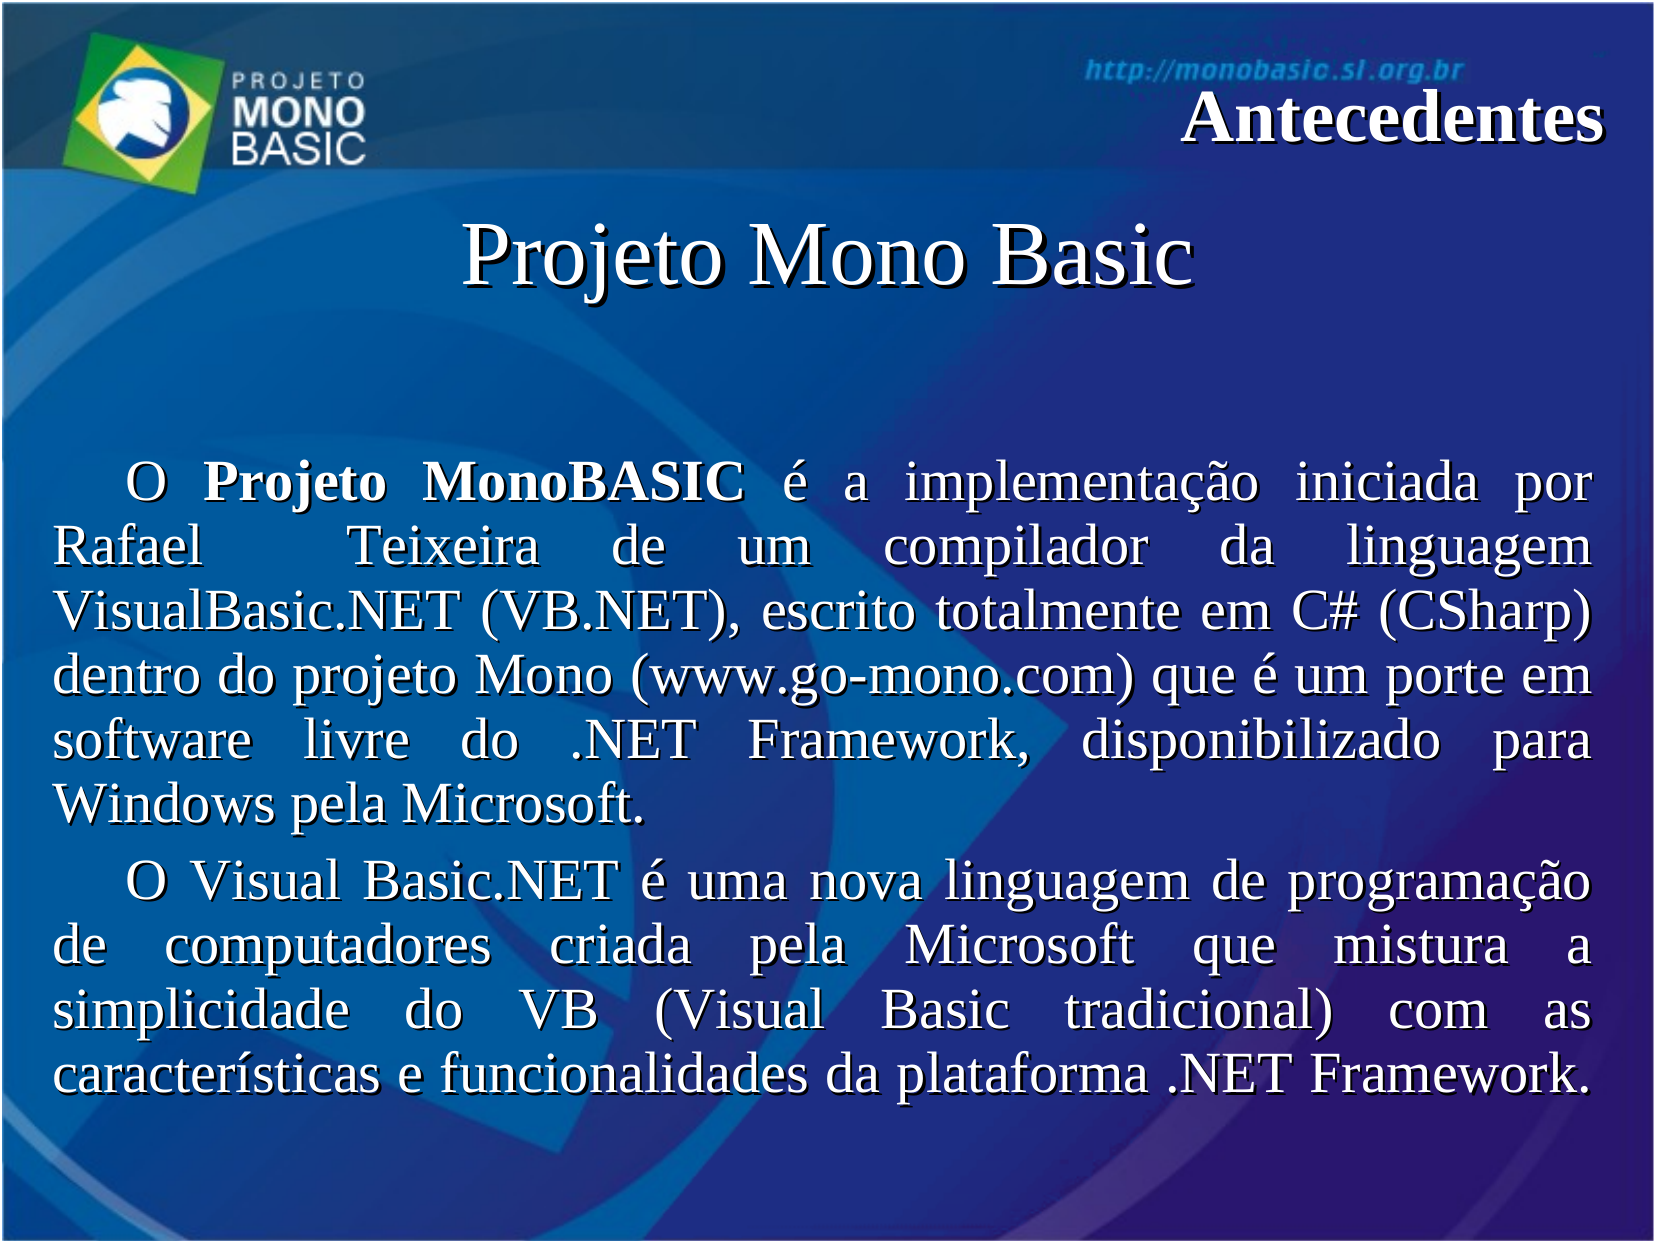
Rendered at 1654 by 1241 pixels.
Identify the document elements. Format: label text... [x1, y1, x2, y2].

title Projeto Mono Basic [121, 150, 1534, 292]
picture [2, 2, 1654, 1241]
title Antecedentes [222, 42, 1606, 190]
text_box O Projeto MonoBASIC é a implementação iniciada por Rafael Teixeira de um compilador da linguagem VisualBasic.NET (VB.NET), escrito totalmente em C# (CSharp) dentro do projeto Mono (www.go-mono.com) que é um porte em software livre do .NET Framework, disponibilizado para Windows pela Microsoft. O Visual Basic.NET é uma nova linguagem de programação de computadores criada pela Microsoft que mistura a simplicidade do VB (Visual Basic tradicional) com as características e funcionalidades da plataforma .NET Framework. [52, 292, 1594, 1143]
